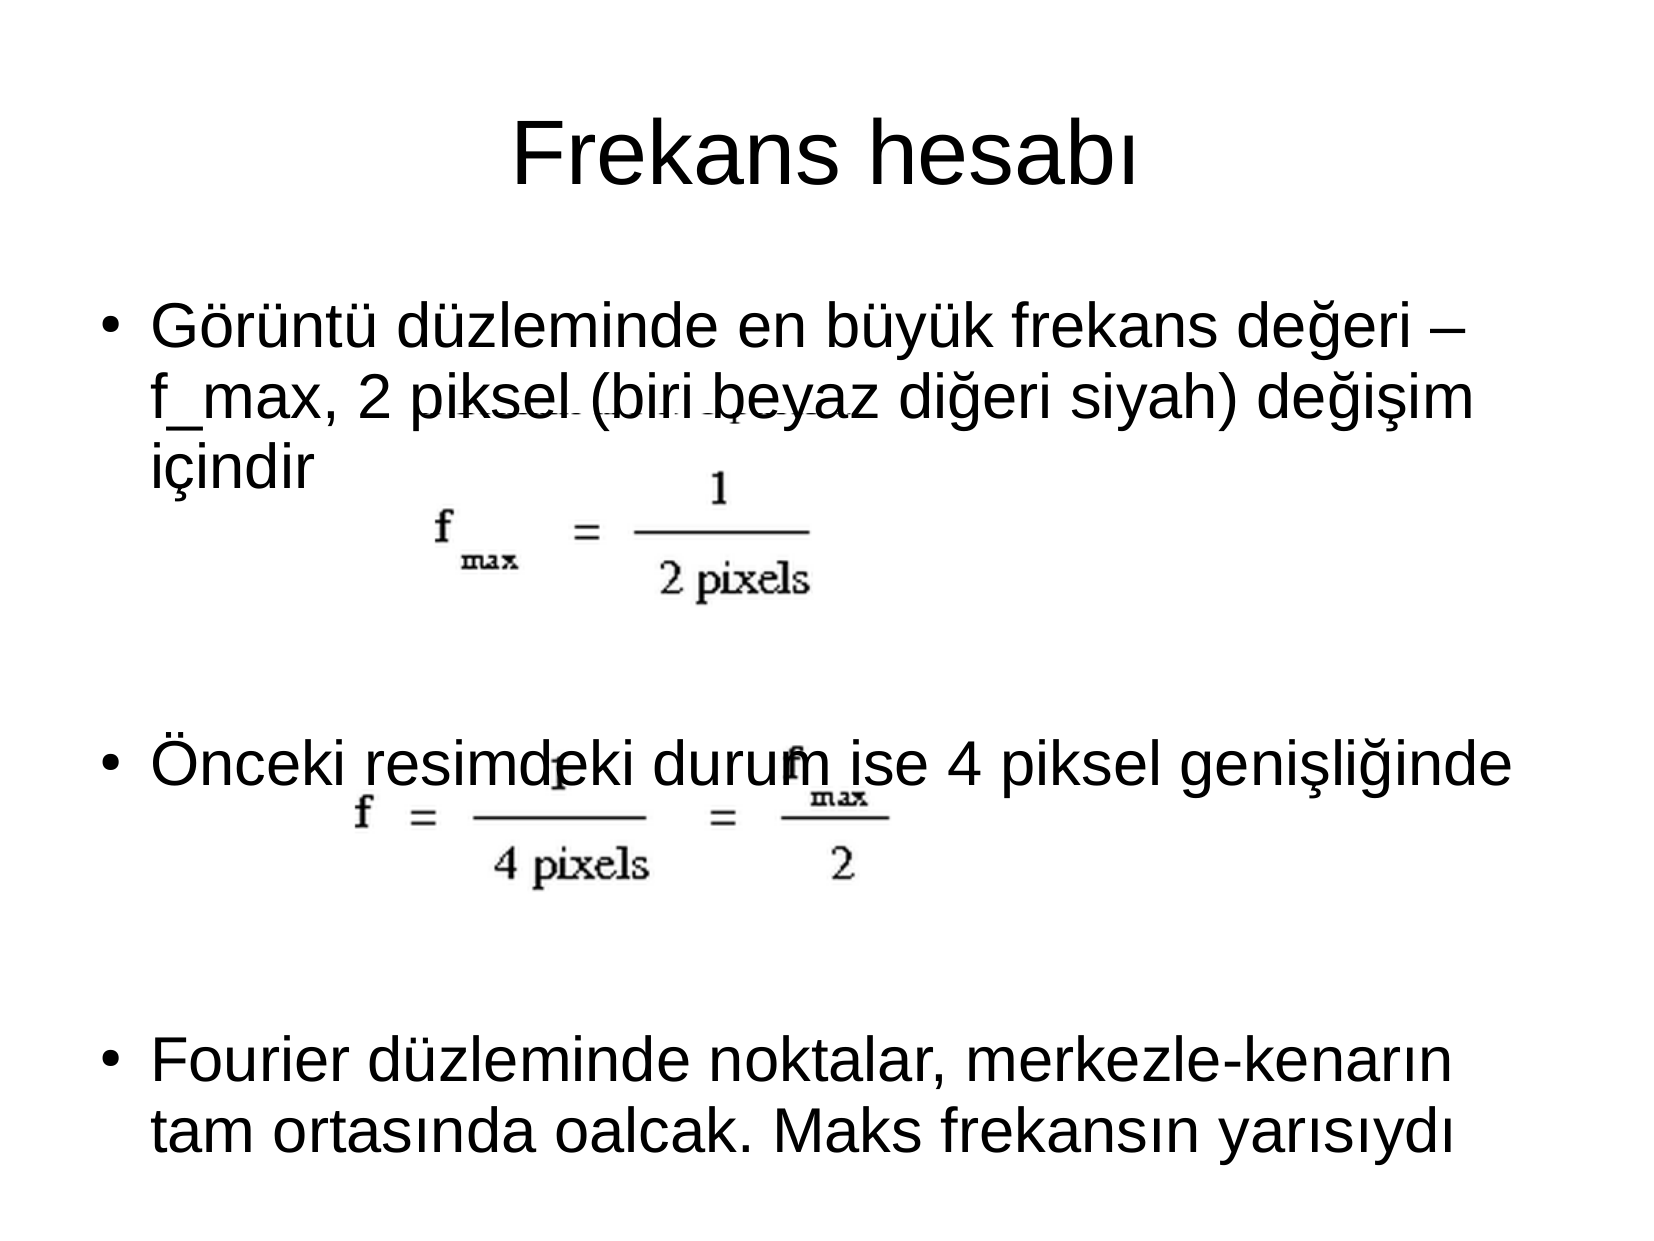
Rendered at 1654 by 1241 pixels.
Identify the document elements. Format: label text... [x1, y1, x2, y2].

title Frekans hesabı [82, 56, 1571, 250]
list Görüntü düzleminde en büyük frekans değeri – f_max, 2 piksel (biri beyaz diğeri siyah) değişim içindir Önceki resimdeki durum ise 4 piksel genişliğinde Fourier düzleminde noktalar, merkezle-kenarın tam ortasında oalcak. Maks frekansın yarısıydı [82, 290, 1571, 1182]
